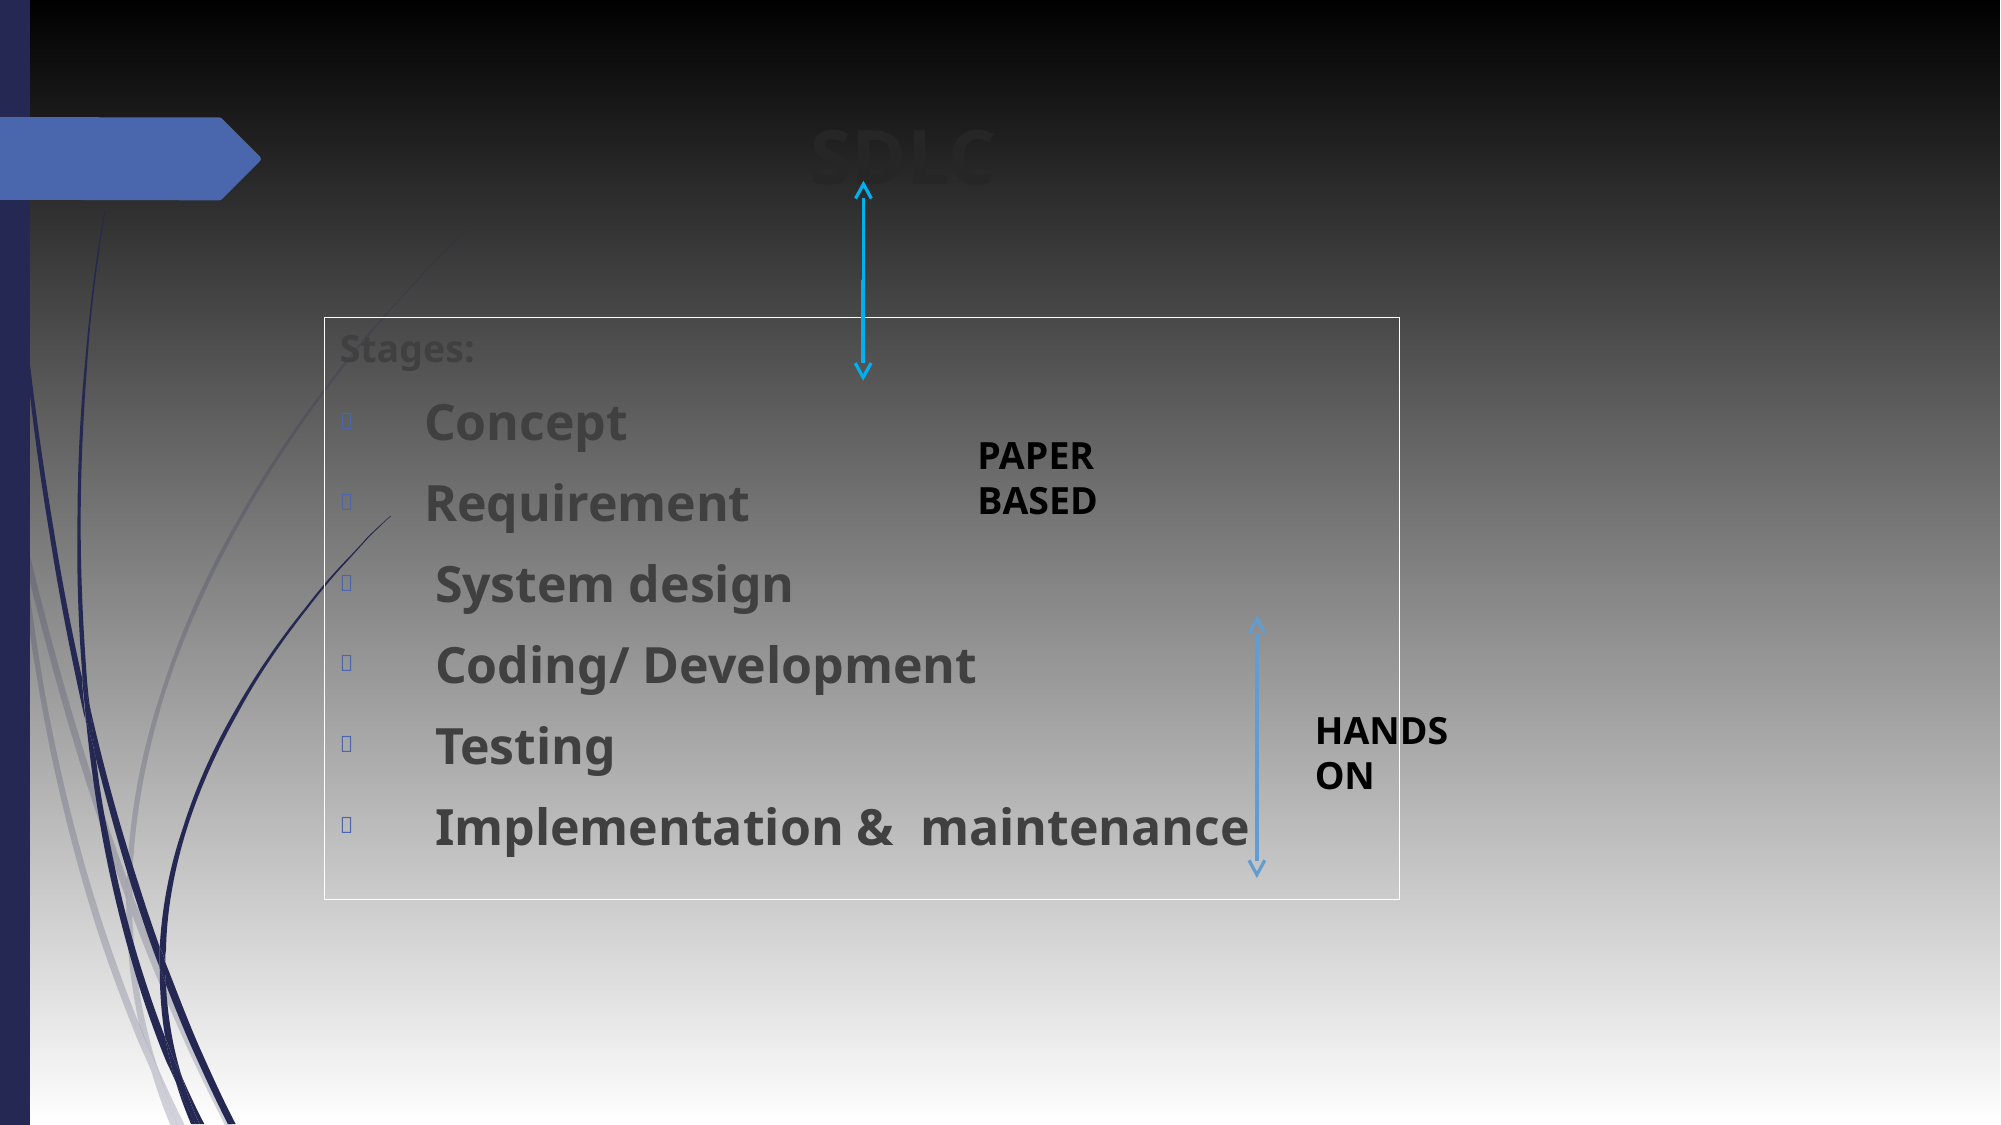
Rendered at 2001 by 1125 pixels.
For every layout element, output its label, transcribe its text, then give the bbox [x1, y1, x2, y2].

list Stages: Concept Requirement System design Coding/ Development Testing Implementation & maintenance [324, 317, 1400, 900]
title SDLC [425, 102, 1888, 313]
text_box PAPER BASED [962, 424, 1138, 530]
text_box HANDS ON [1299, 699, 1475, 805]
